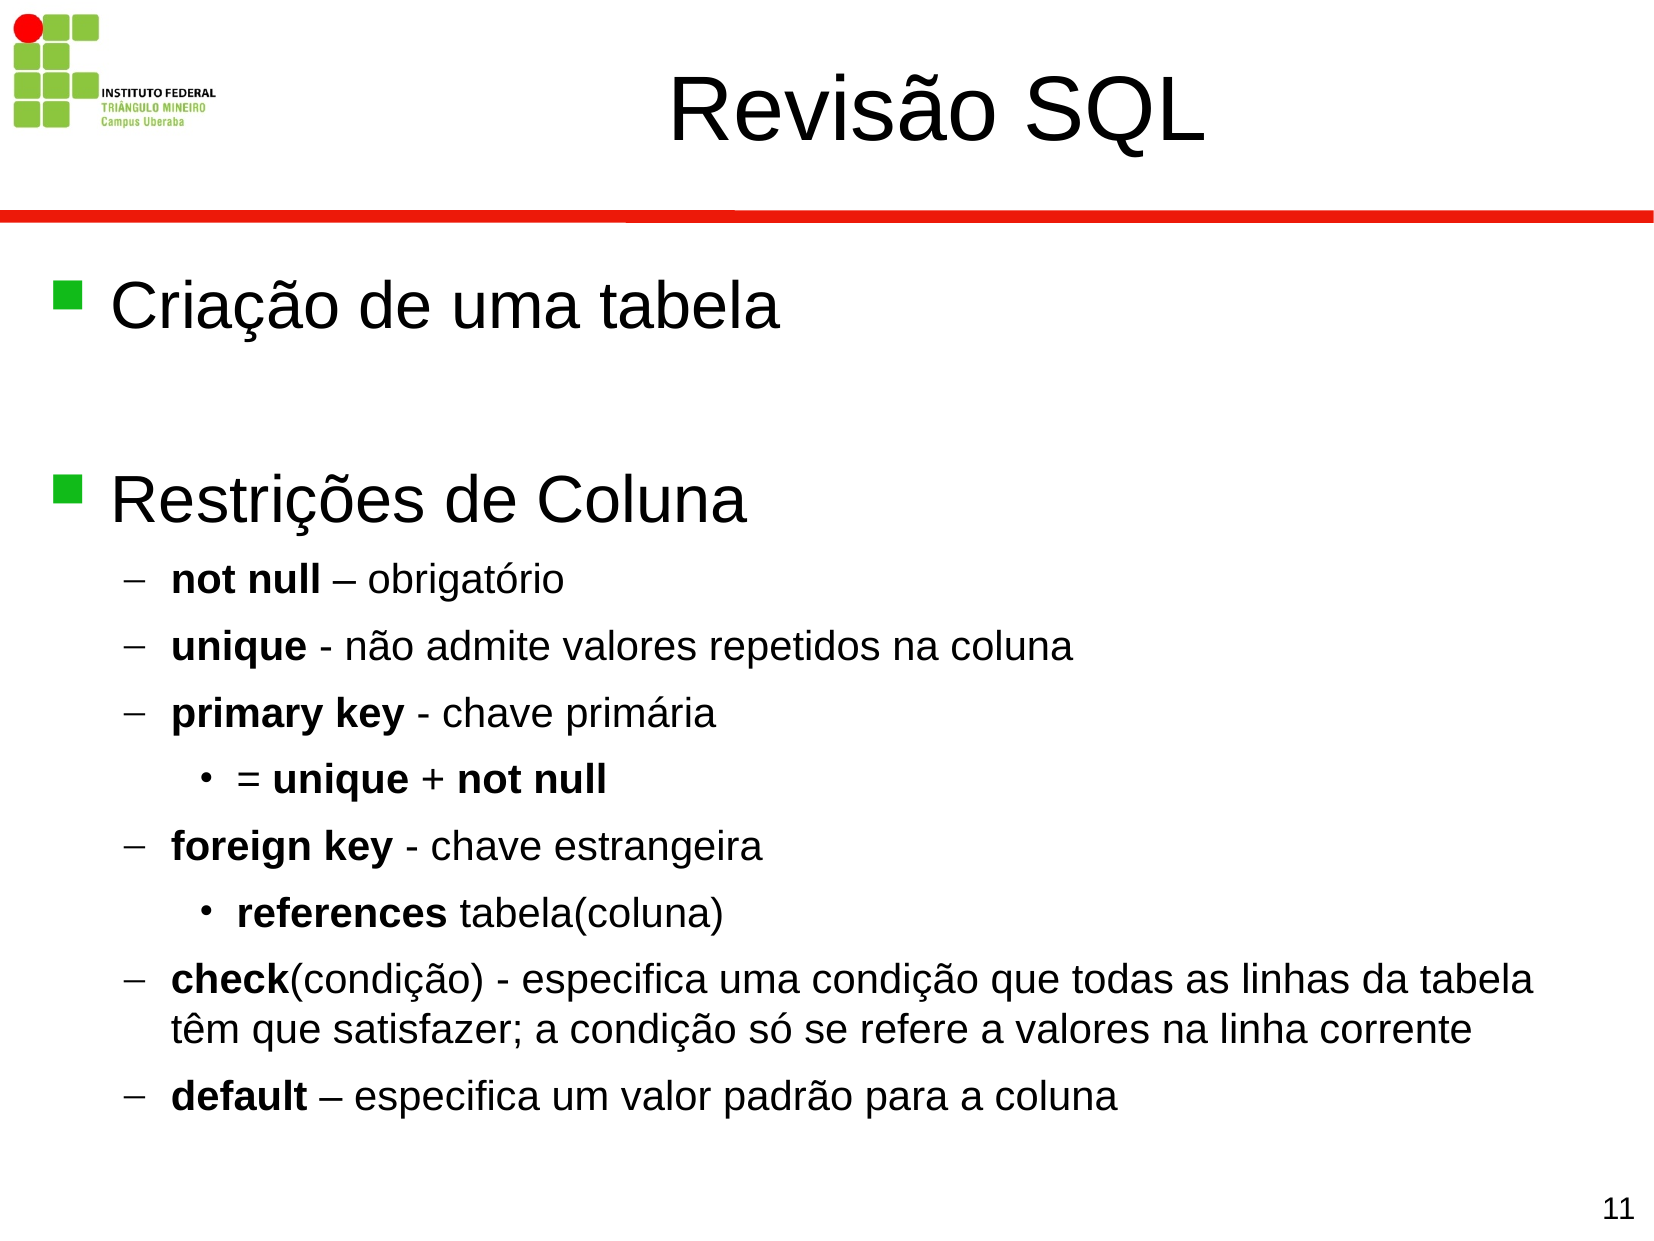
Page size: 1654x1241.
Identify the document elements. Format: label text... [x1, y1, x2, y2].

text_box <número> [1185, 1179, 1654, 1220]
text_box Revisão SQL [253, 0, 1622, 207]
text_box Criação de uma tabela Restrições de Coluna not null – obrigatório unique - não admite valores repetidos na coluna primary key - chave primária = unique + not null foreign key - chave estrangeira references tabela(coluna) check(condição) - especifica uma condição que todas as linhas da tabela têm que satisfazer; a condição só se refere a valores na linha corrente default – especifica um valor padrão para a coluna [32, 253, 1622, 1205]
picture [0, 2, 228, 139]
